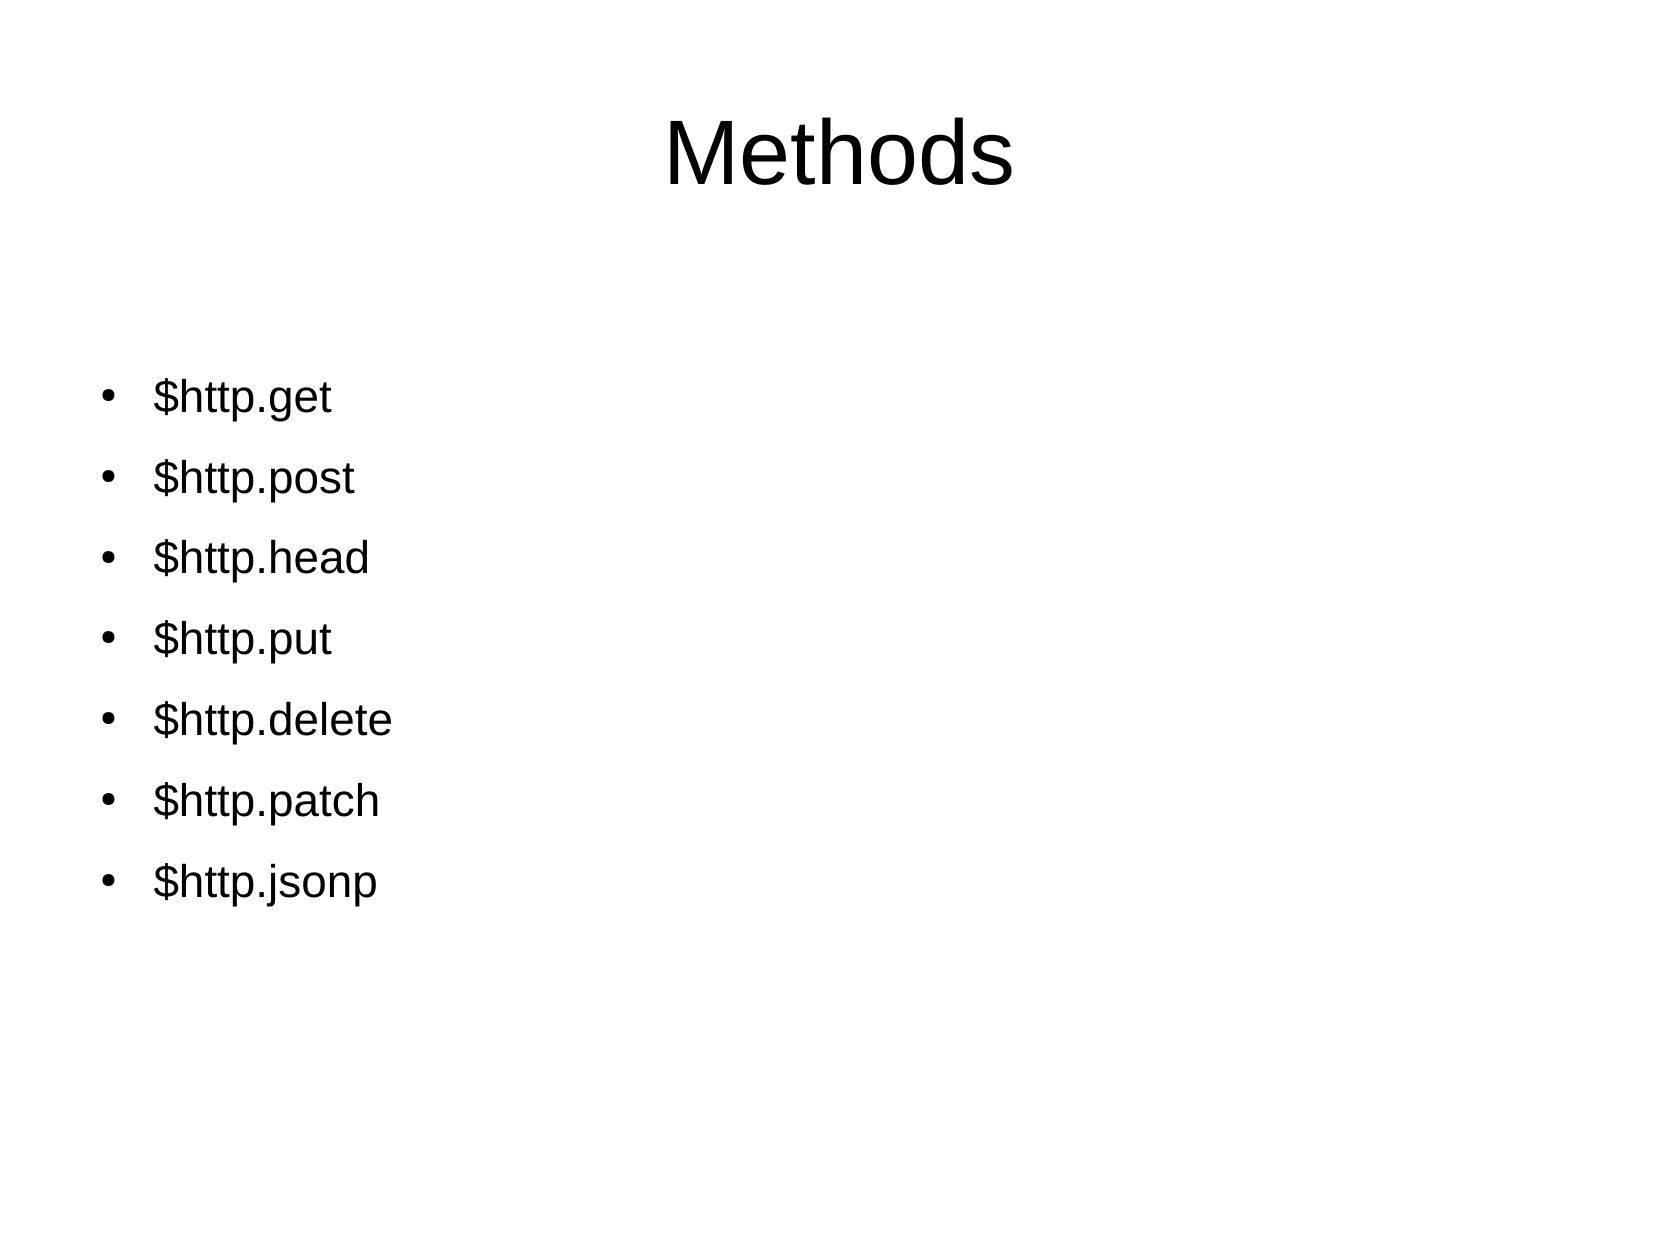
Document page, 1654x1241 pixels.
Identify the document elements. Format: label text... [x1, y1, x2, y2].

list $http.get $http.post $http.head $http.put $http.delete $http.patch $http.jsonp [82, 290, 1571, 1010]
title Methods [82, 49, 1571, 257]
